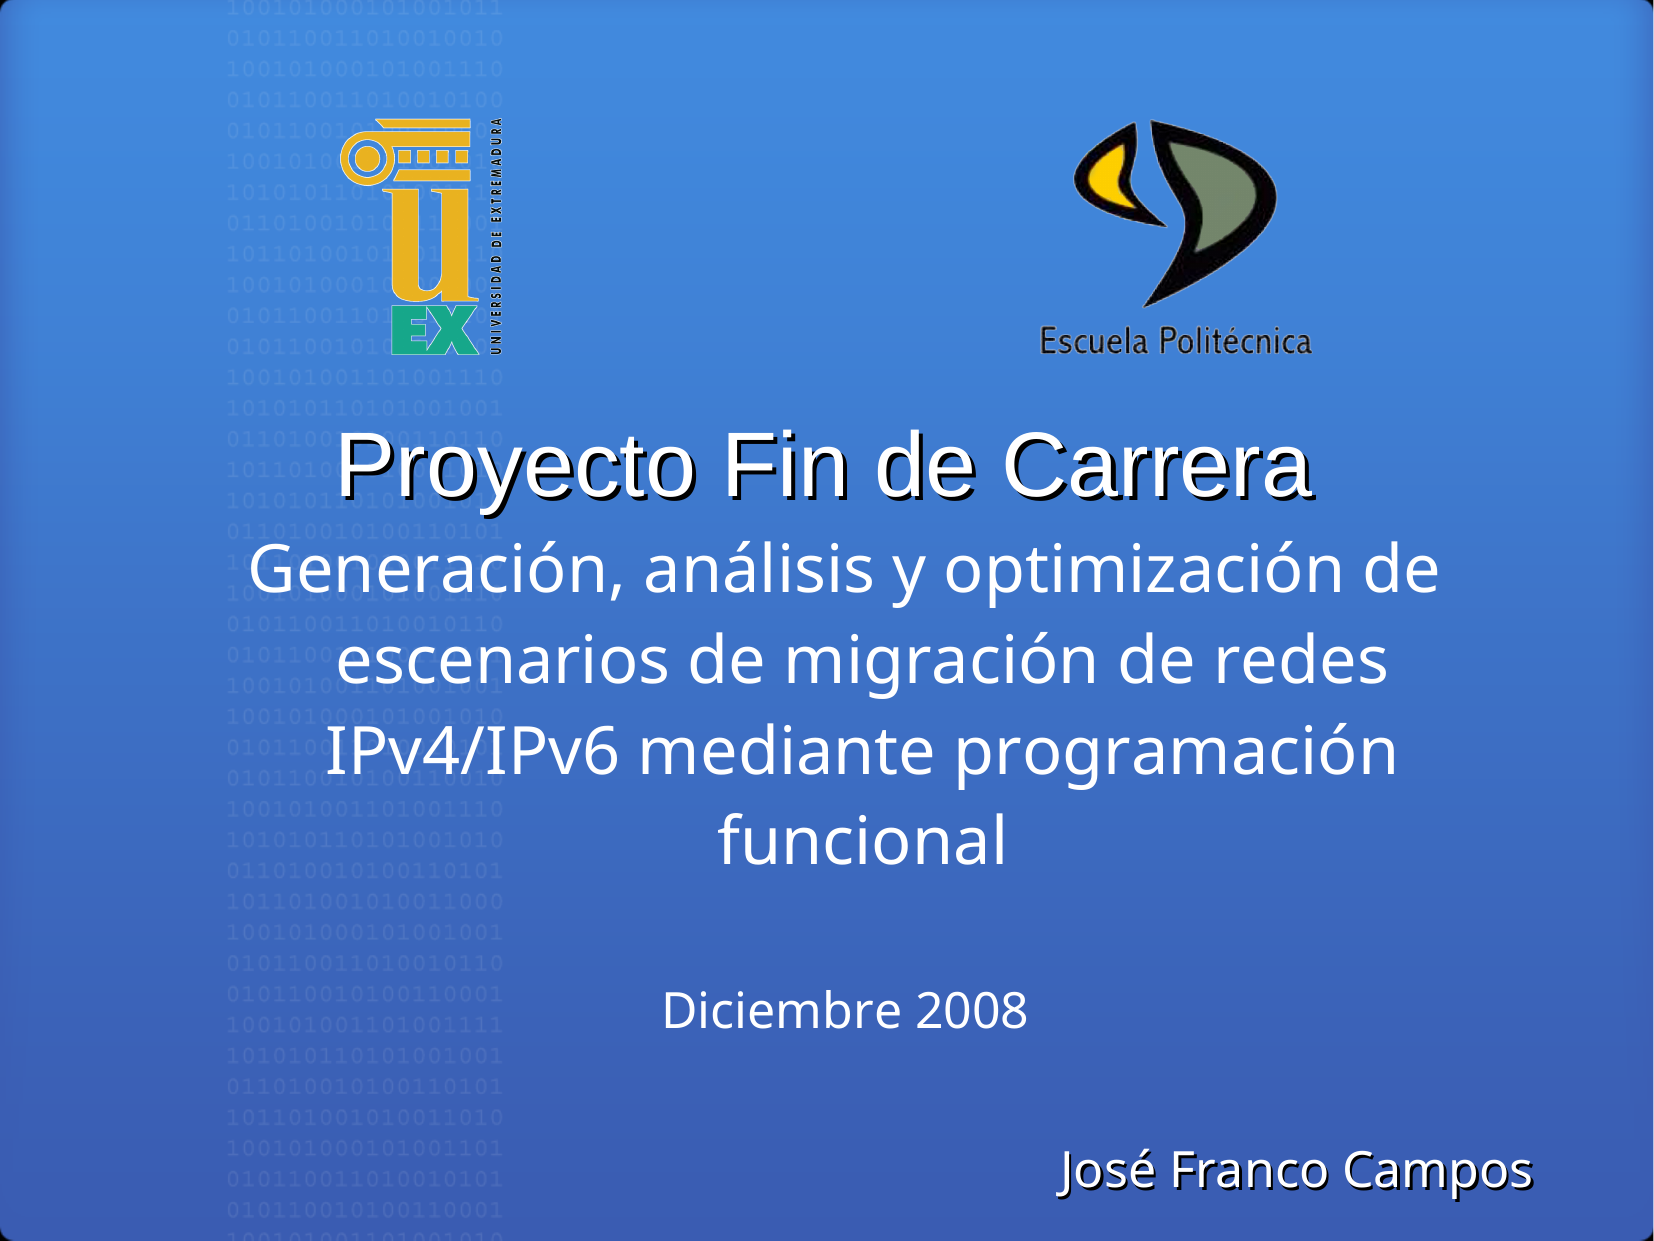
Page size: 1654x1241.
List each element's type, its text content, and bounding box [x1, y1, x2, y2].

picture [0, 0, 1654, 1241]
title Proyecto Fin de Carrera [118, 368, 1531, 562]
subtitle Generación, análisis y optimización de escenarios de migración de redes IPv4/IPv6 mediante programación funcional Diciembre 2008 José Franco Campos [121, 619, 1534, 1105]
